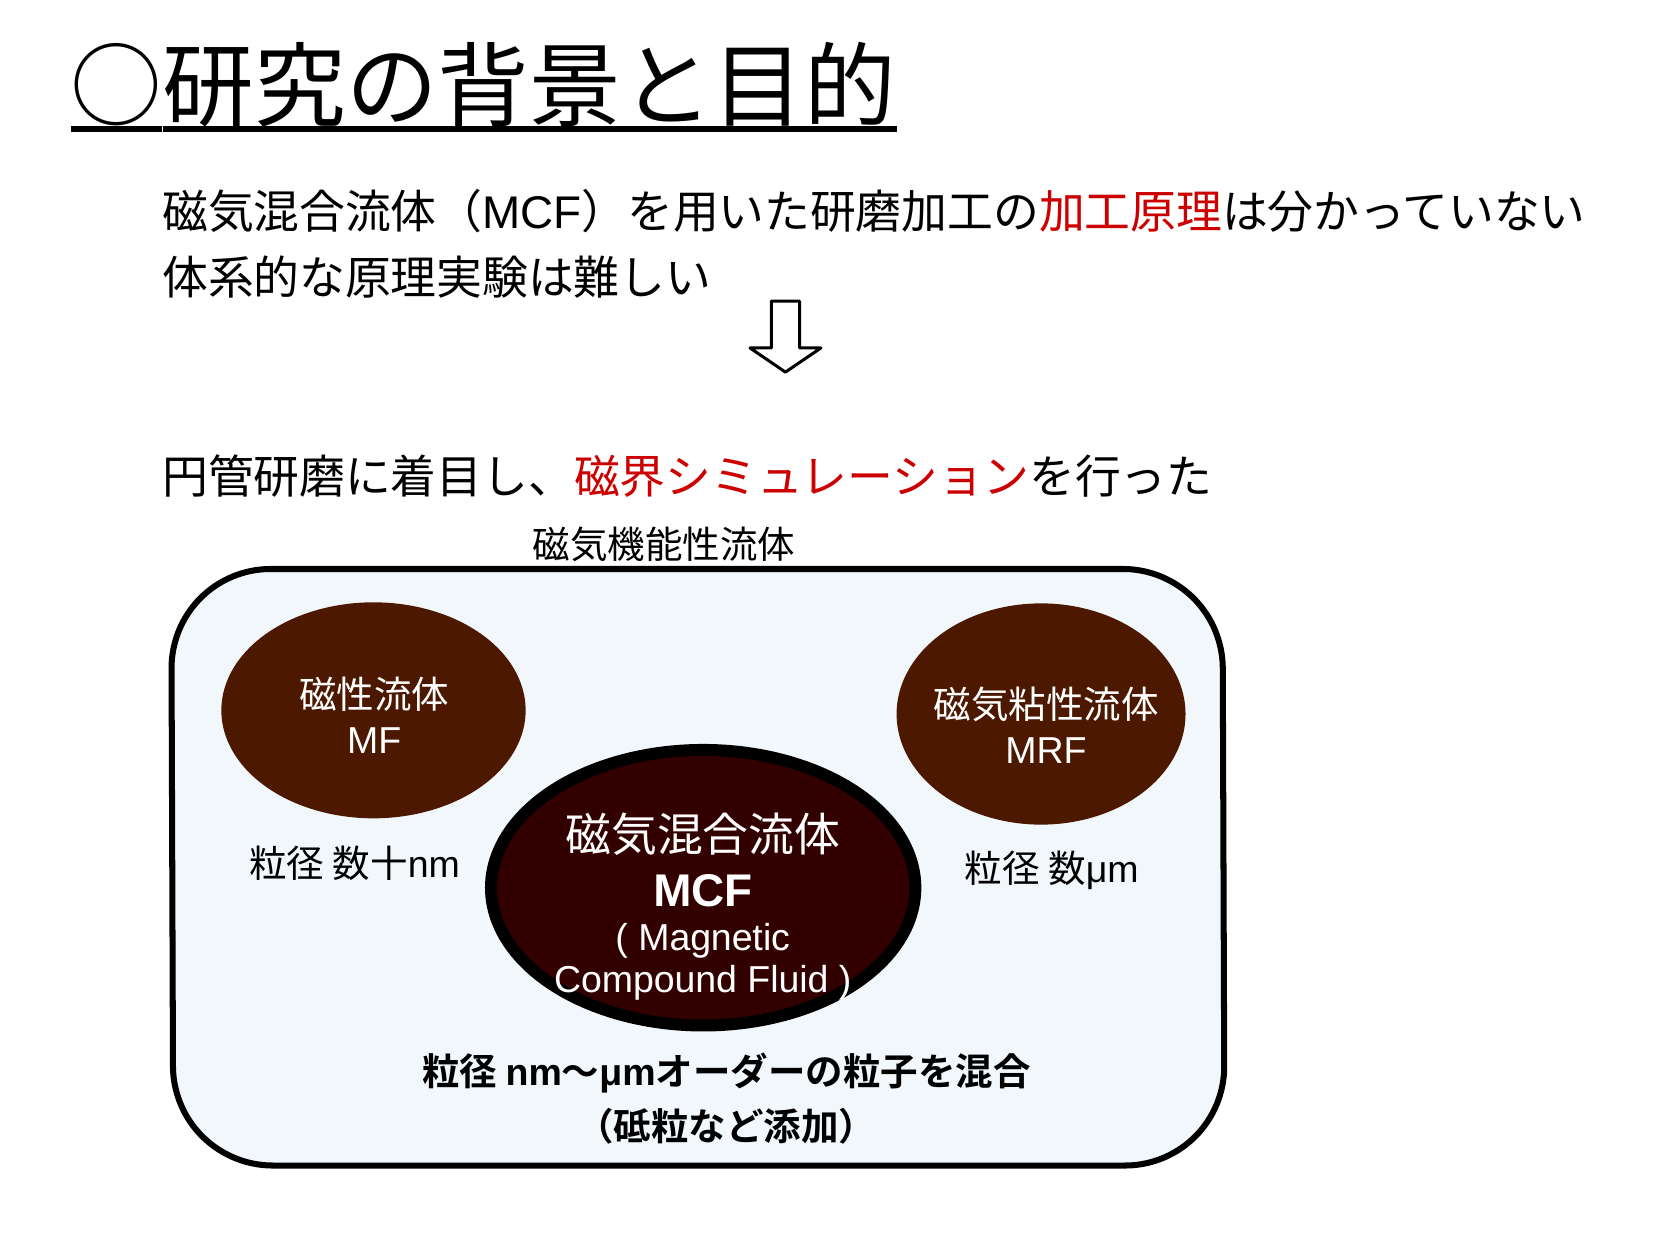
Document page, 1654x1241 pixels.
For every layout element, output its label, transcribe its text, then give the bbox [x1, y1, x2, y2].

text_box 粒径 nm～μmオーダーの粒子を混合 （砥粒など添加） [372, 1034, 1081, 1146]
text_box 粒径 数μm [879, 831, 1224, 898]
text_box 粒径 数十nm [177, 826, 532, 898]
text_box [171, 568, 1225, 1166]
text_box 磁気機能性流体 [518, 507, 860, 587]
text_box 磁気混合流体 MCF ( Magnetic Compound Fluid ) [531, 791, 875, 1020]
text_box 磁気粘性流体 MRF [888, 667, 1204, 809]
text_box 磁性流体 MF [242, 657, 507, 799]
title ○研究の背景と目的 磁気混合流体（MCF）を用いた研磨加工の加工原理は分かっていない 体系的な原理実験は難しい 円管研磨に着目し、磁界シミュレーションを行った [70, 35, 1595, 485]
